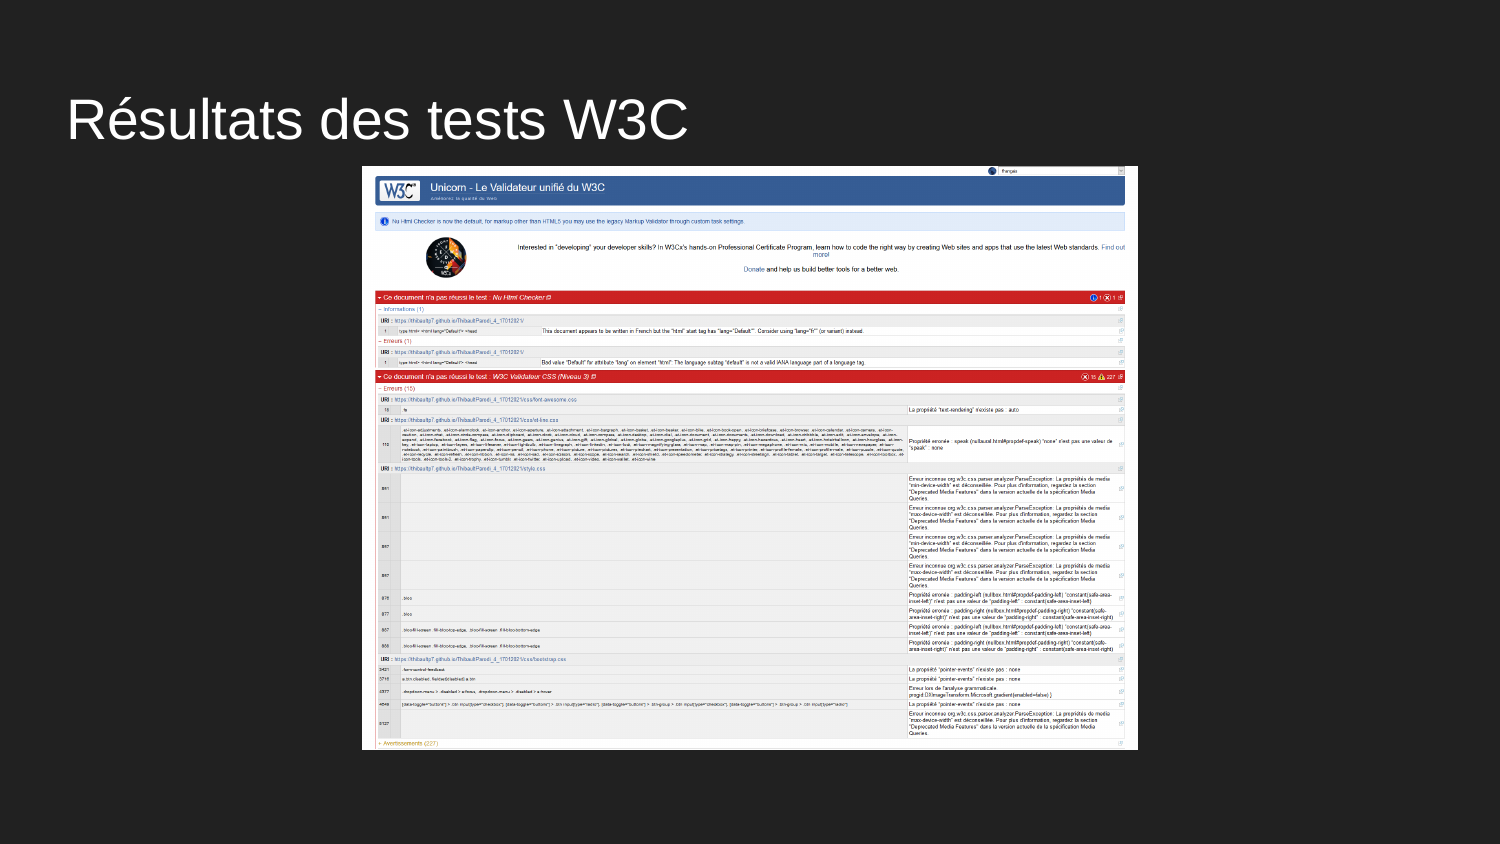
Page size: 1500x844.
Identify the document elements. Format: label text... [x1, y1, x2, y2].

title Résultats des tests W3C [51, 72, 1449, 167]
picture [362, 166, 1138, 750]
